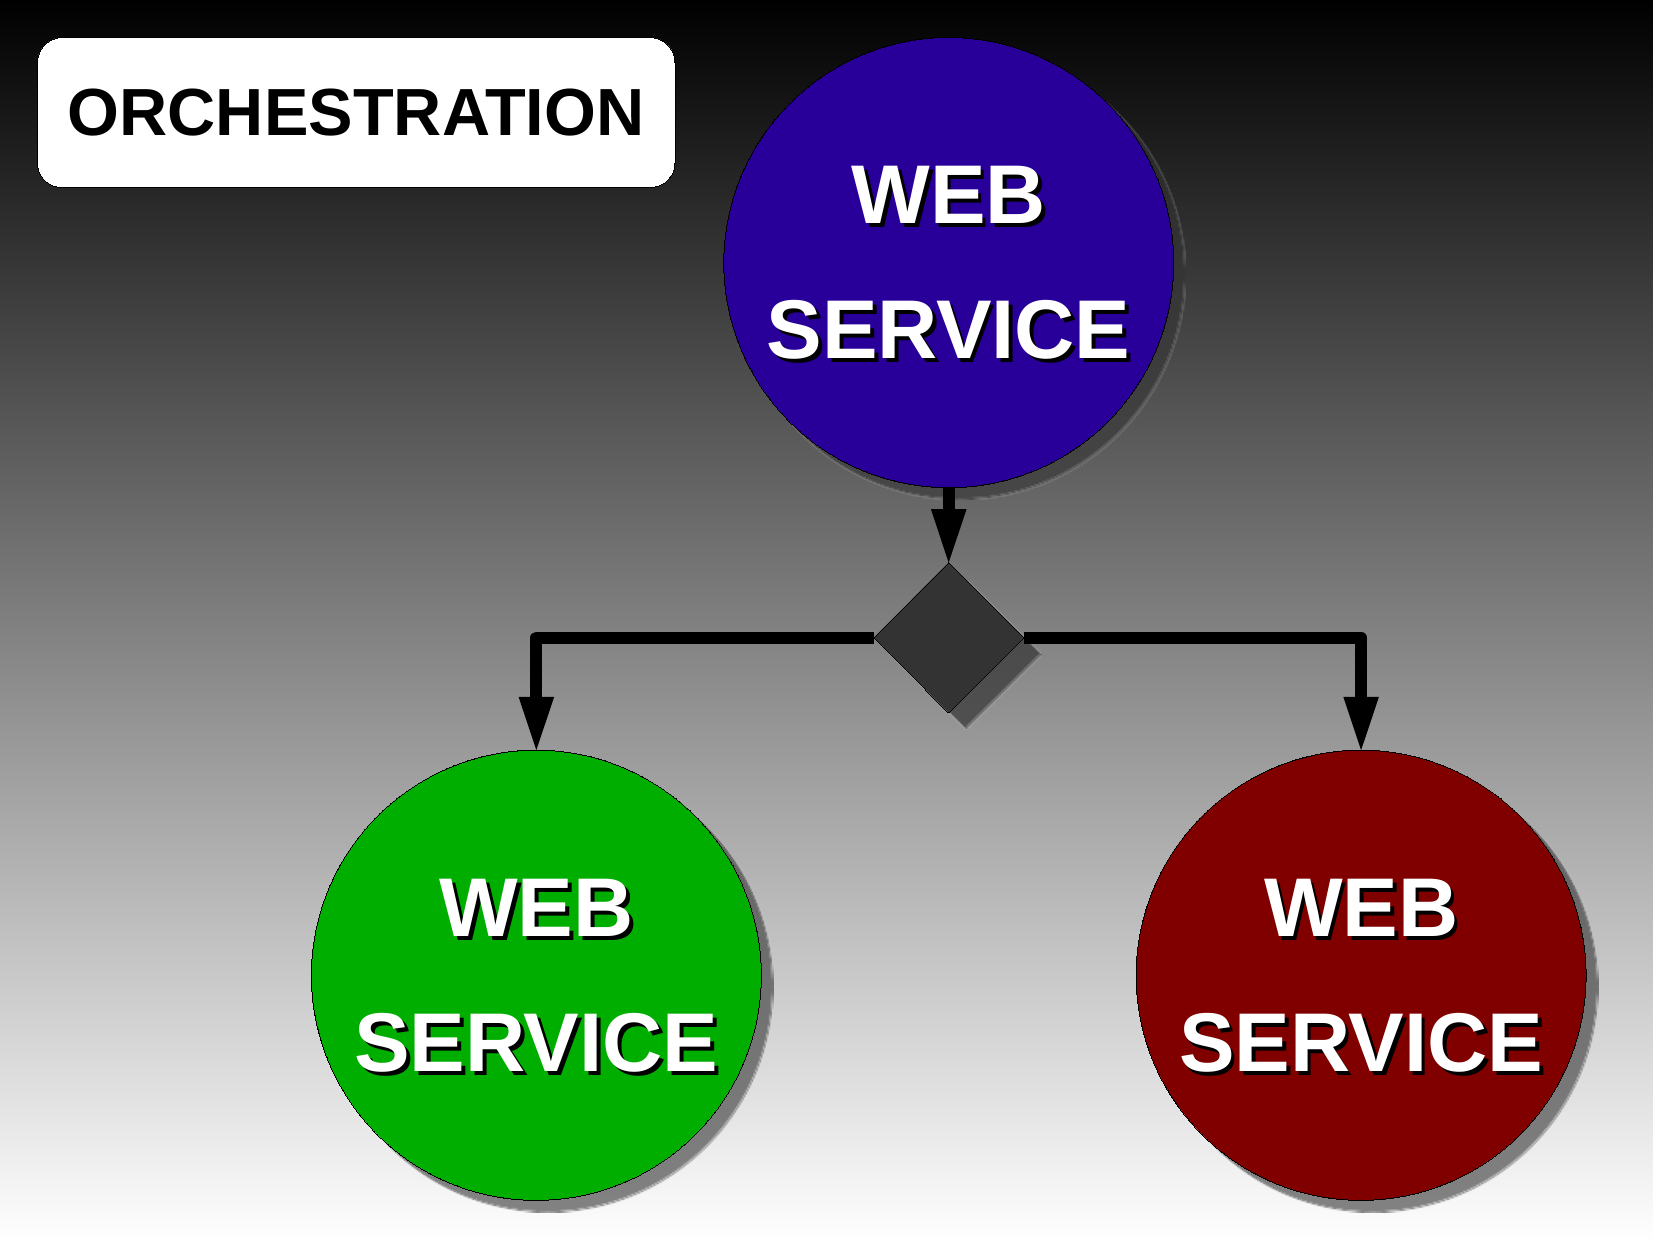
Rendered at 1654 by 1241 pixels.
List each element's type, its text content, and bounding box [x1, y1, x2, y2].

text_box [874, 562, 1024, 713]
text_box WEB SERVICE [311, 750, 762, 1201]
text_box ORCHESTRATION [37, 37, 676, 188]
text_box WEB SERVICE [1136, 750, 1587, 1201]
text_box WEB SERVICE [723, 37, 1174, 488]
